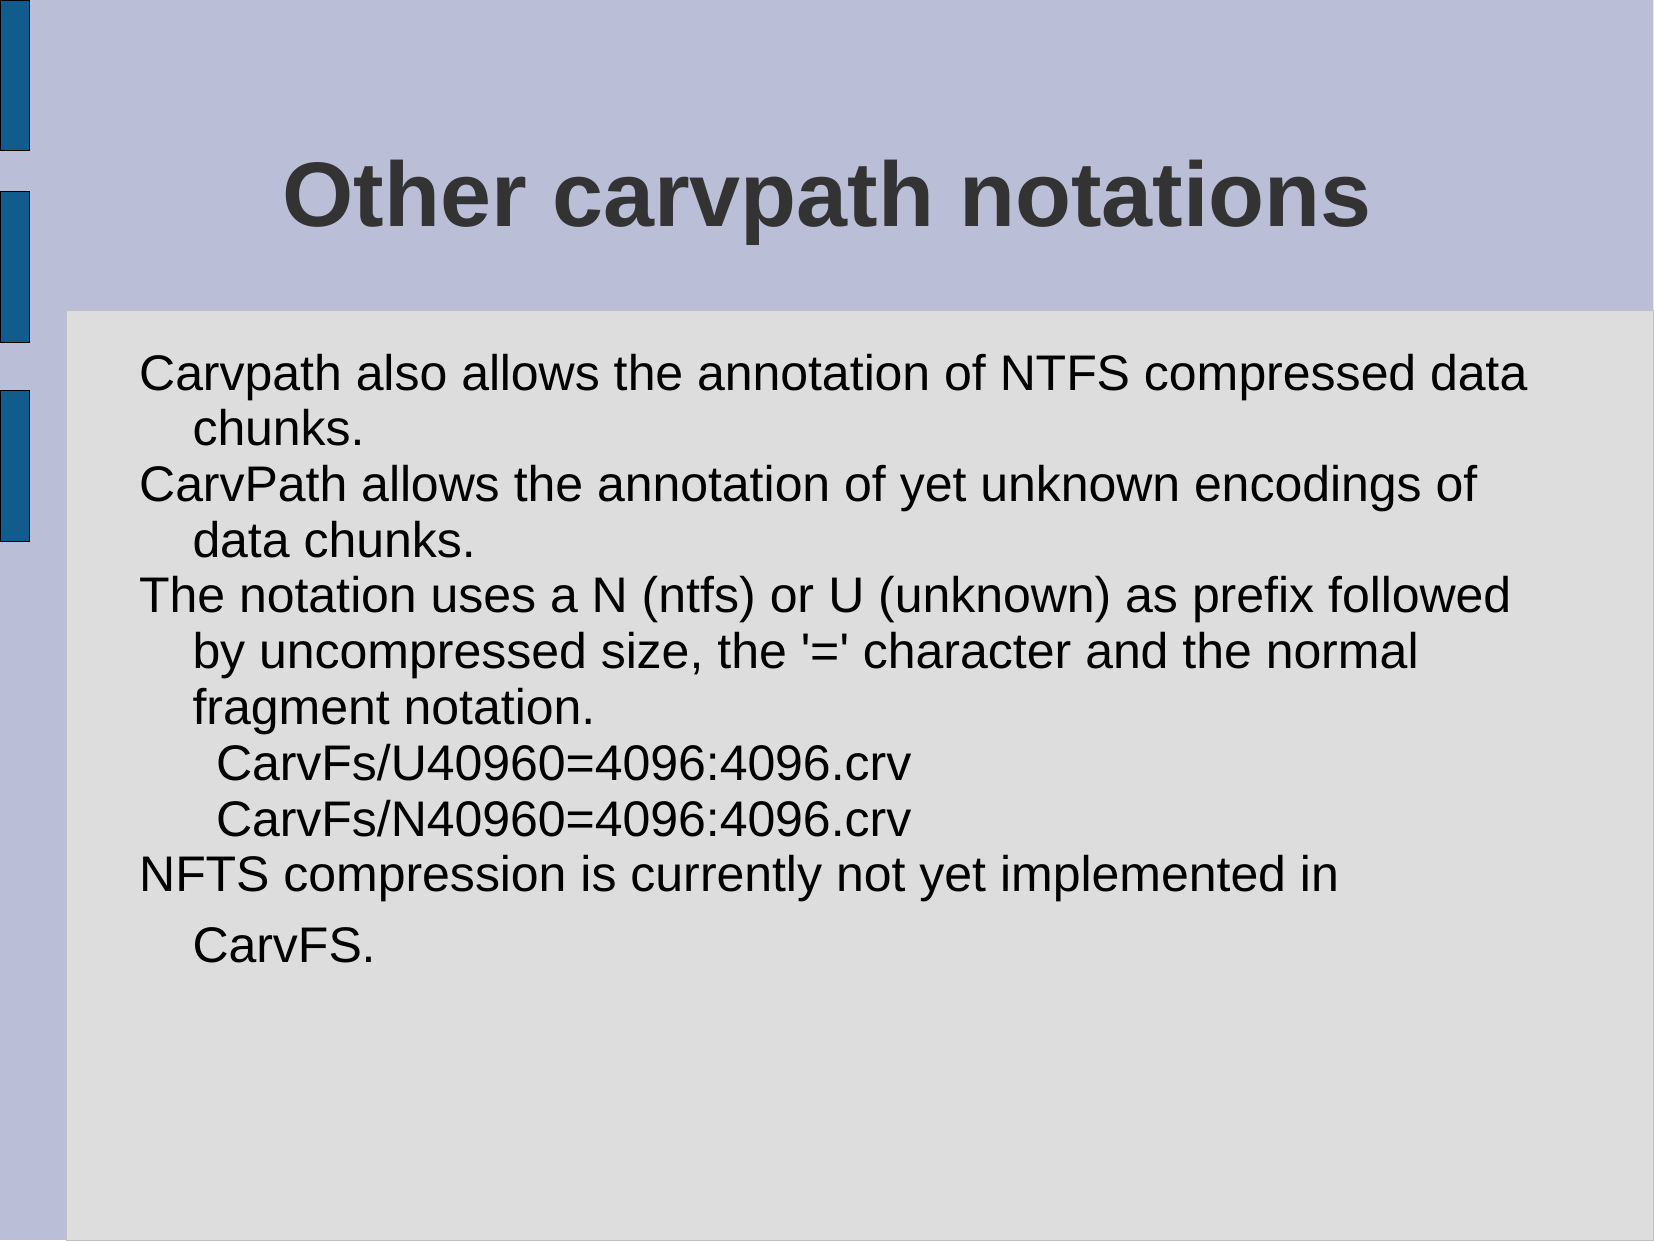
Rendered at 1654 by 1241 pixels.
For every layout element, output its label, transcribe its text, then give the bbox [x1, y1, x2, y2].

title Other carvpath notations [121, 91, 1534, 299]
list Carvpath also allows the annotation of NTFS compressed data chunks. CarvPath allows the annotation of yet unknown encodings of data chunks. The notation uses a N (ntfs) or U (unknown) as prefix followed by uncompressed size, the '=' character and the normal fragment notation. CarvFs/U40960=4096:4096.crv CarvFs/N40960=4096:4096.crv NFTS compression is currently not yet implemented in CarvFS. [121, 344, 1534, 1127]
